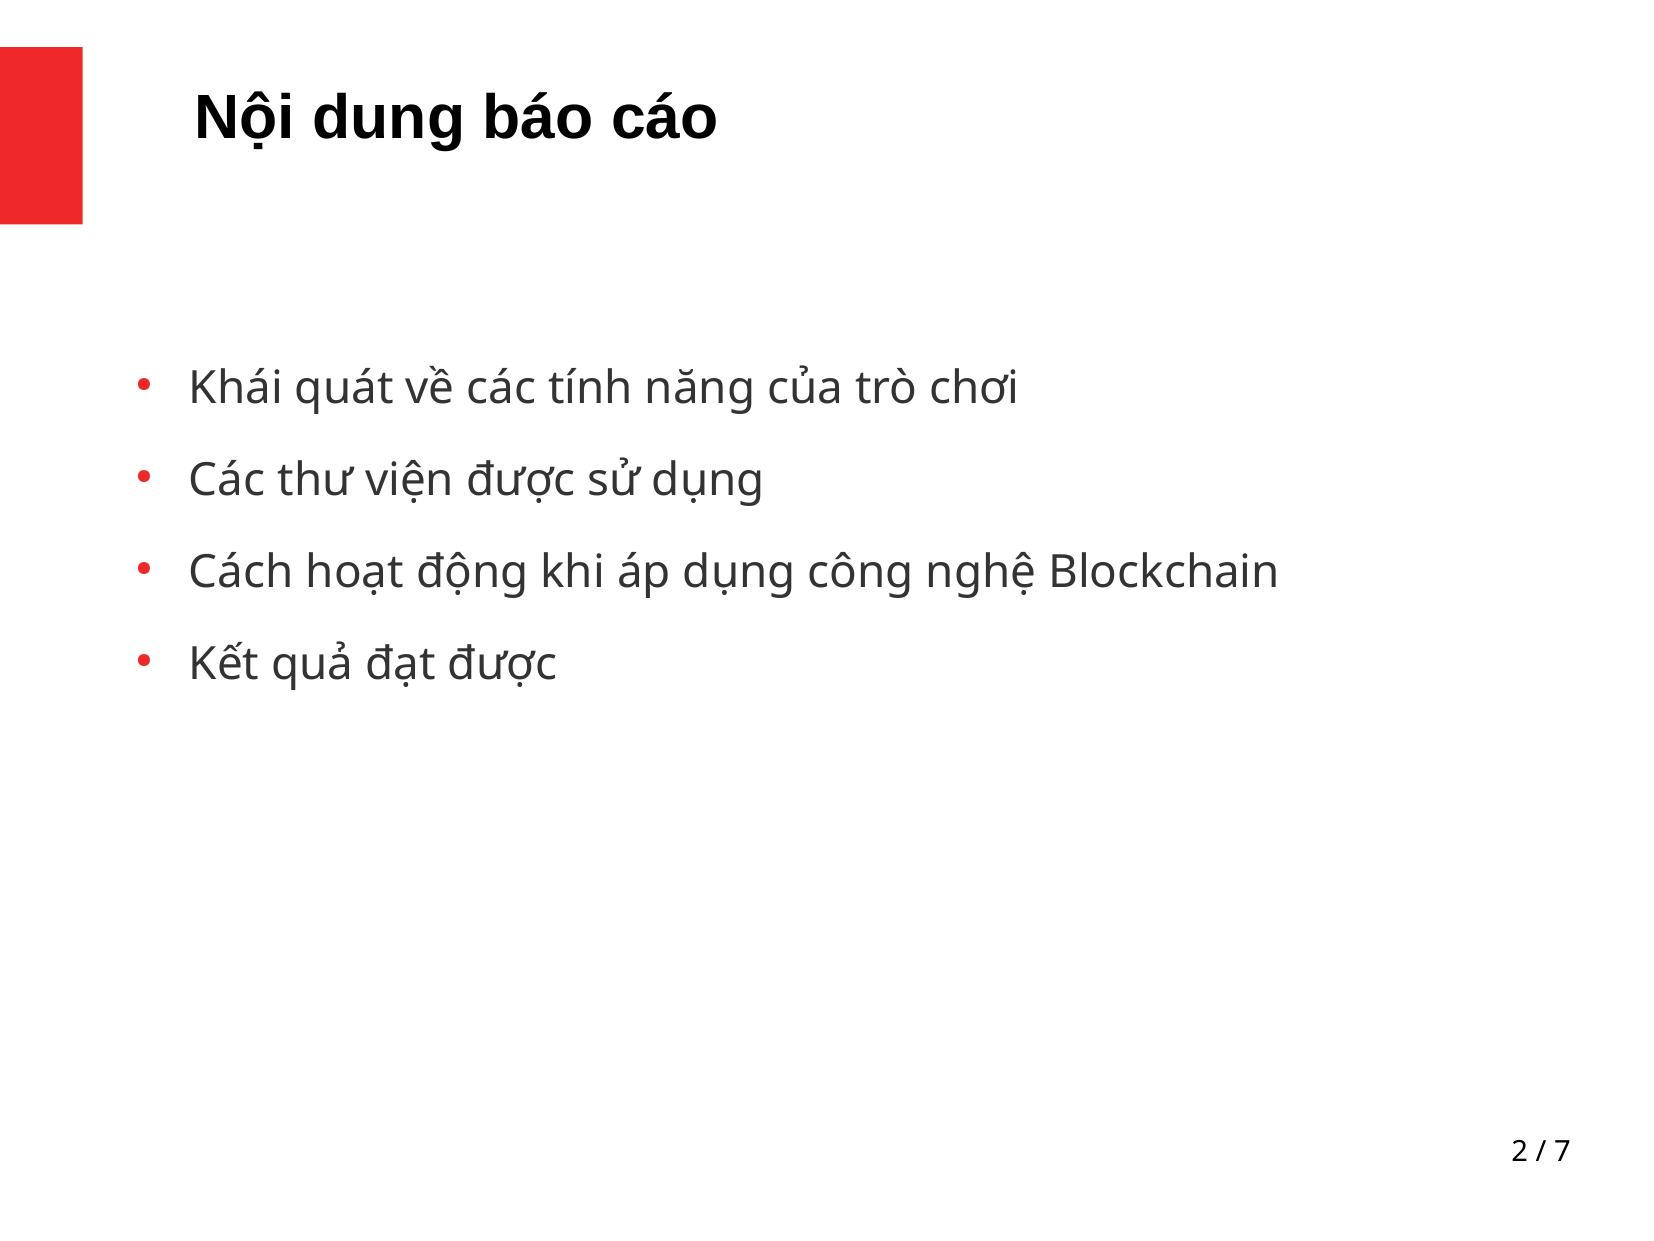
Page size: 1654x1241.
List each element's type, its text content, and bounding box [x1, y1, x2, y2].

text_box Nội dung báo cáo [180, 75, 1486, 160]
list Khái quát về các tính năng của trò chơi Các thư viện được sử dụng Cách hoạt động khi áp dụng công nghệ Blockchain Kết quả đạt được [118, 354, 1536, 1074]
